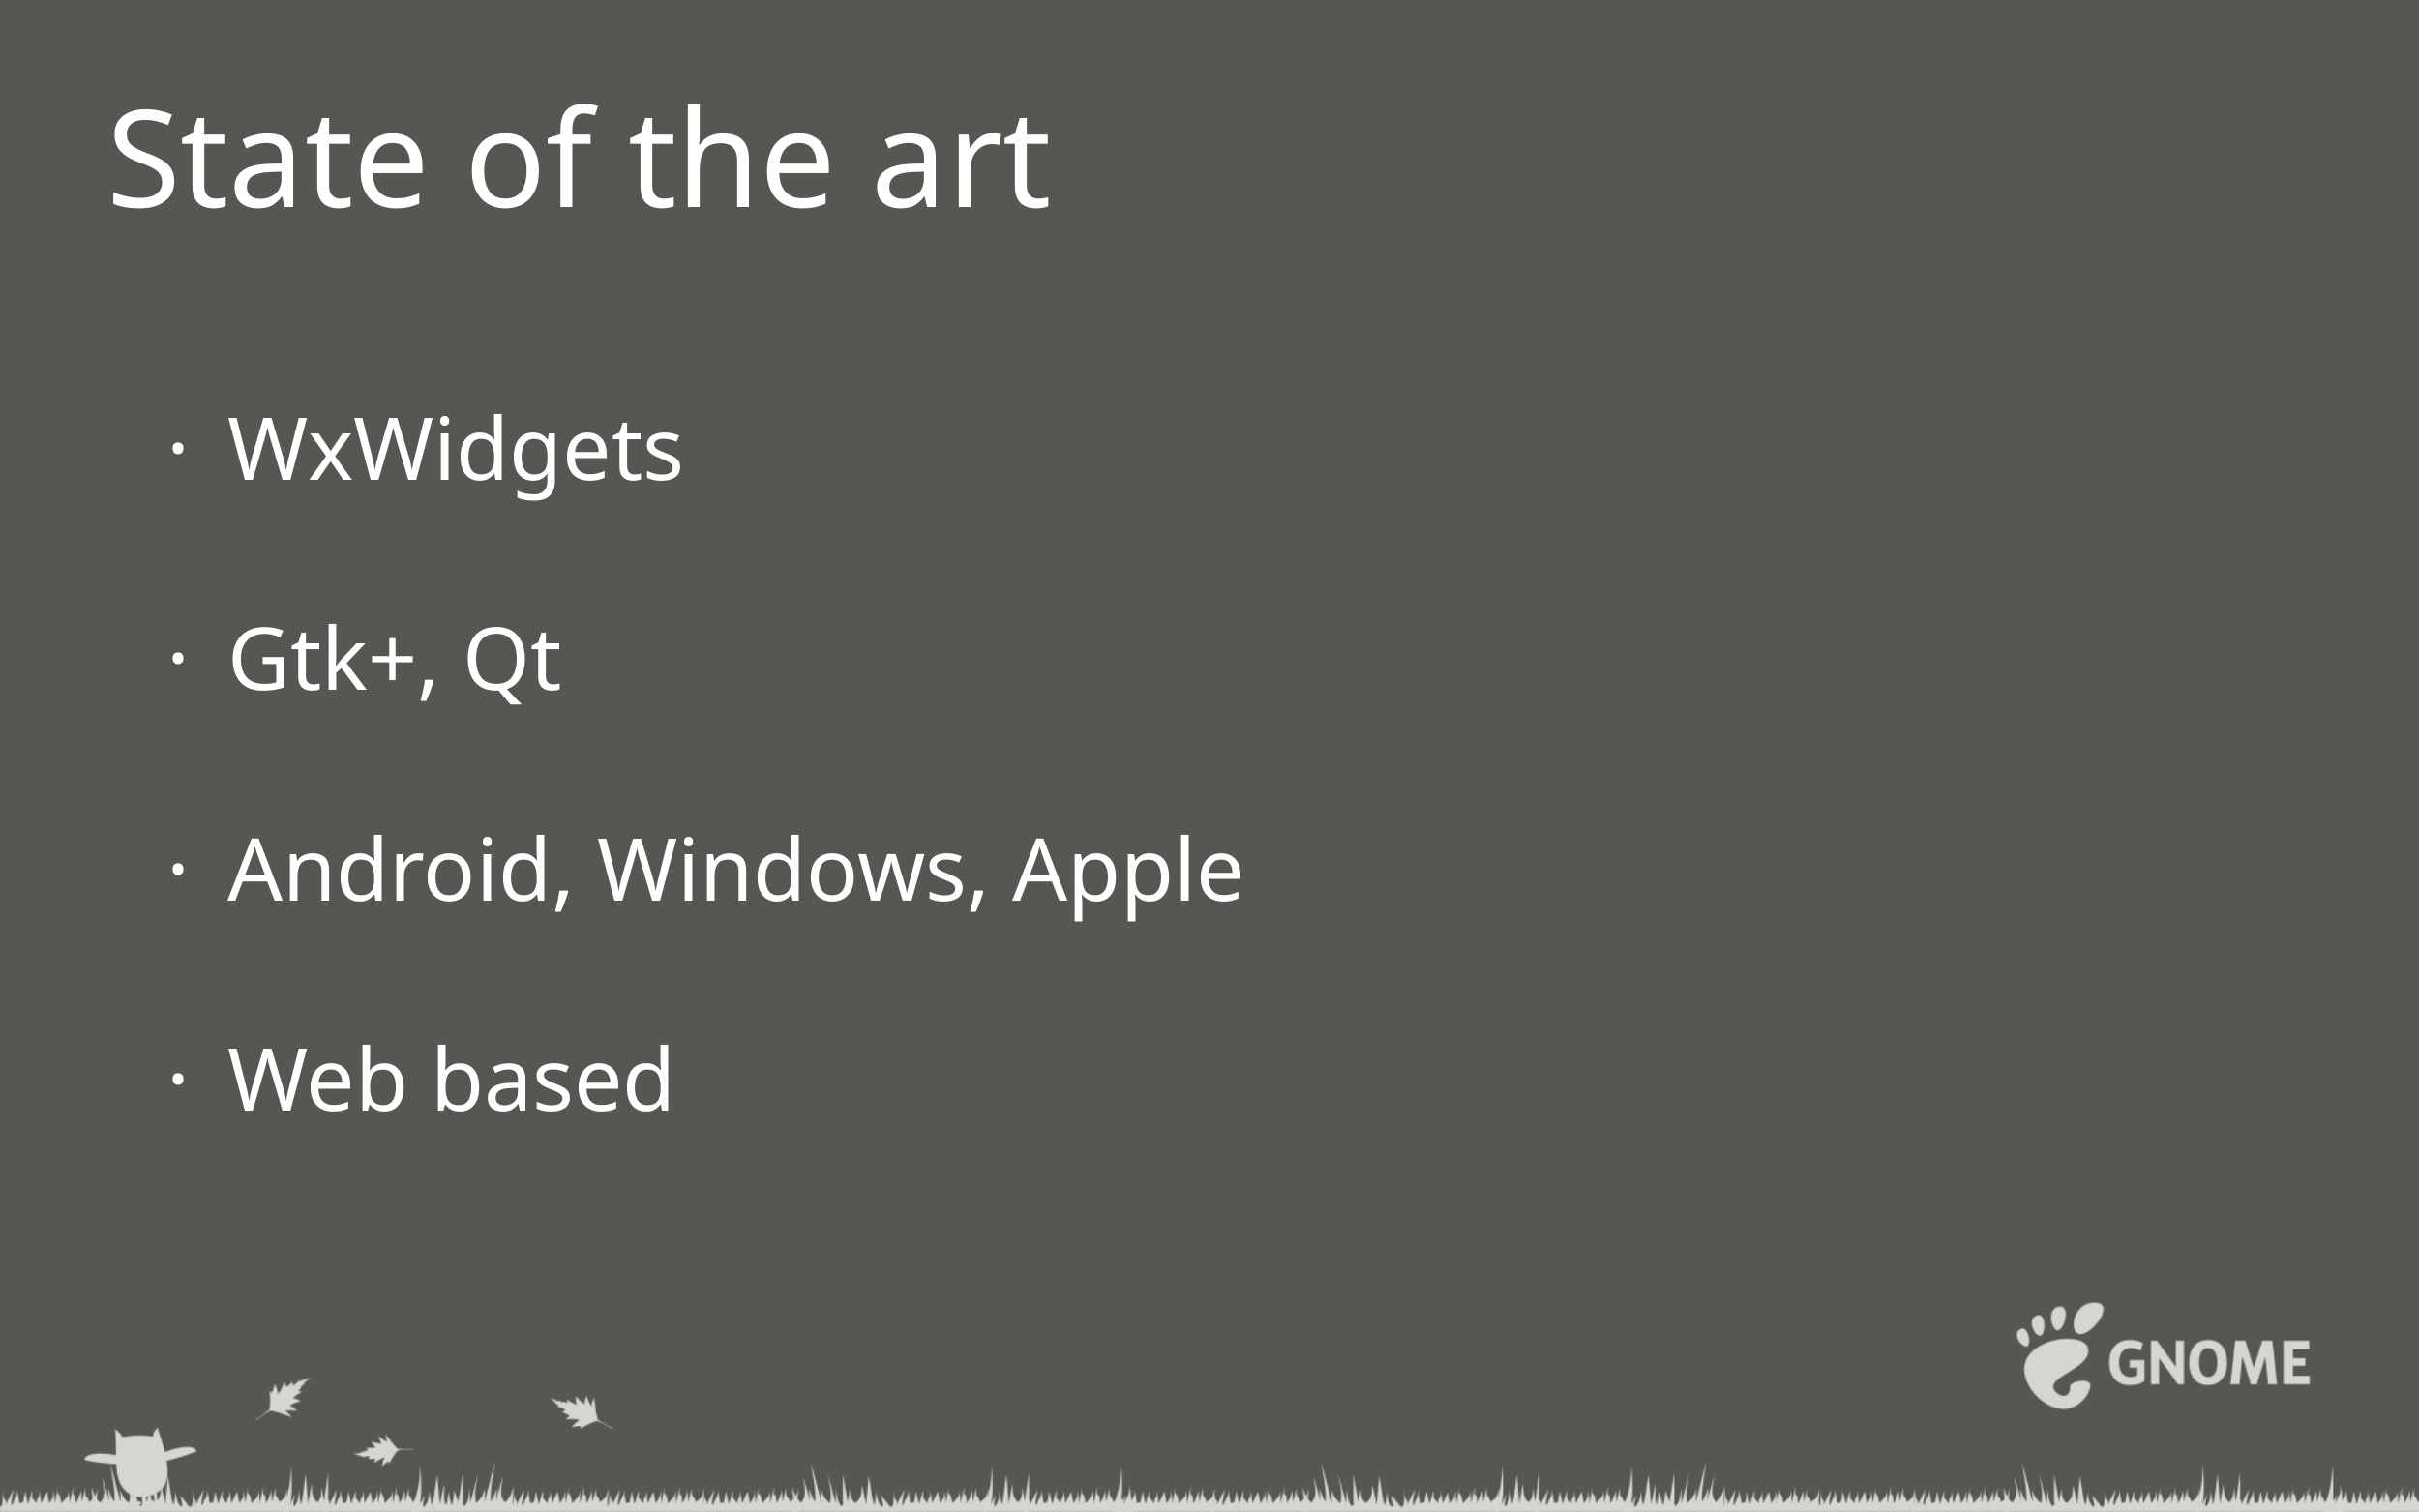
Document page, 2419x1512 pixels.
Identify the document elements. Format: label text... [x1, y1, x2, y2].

list WxWidgets Gtk+, Qt Android, Windows, Apple Web based [82, 316, 2337, 1226]
picture [0, 0, 2419, 1512]
title State of the art [82, 48, 2337, 217]
